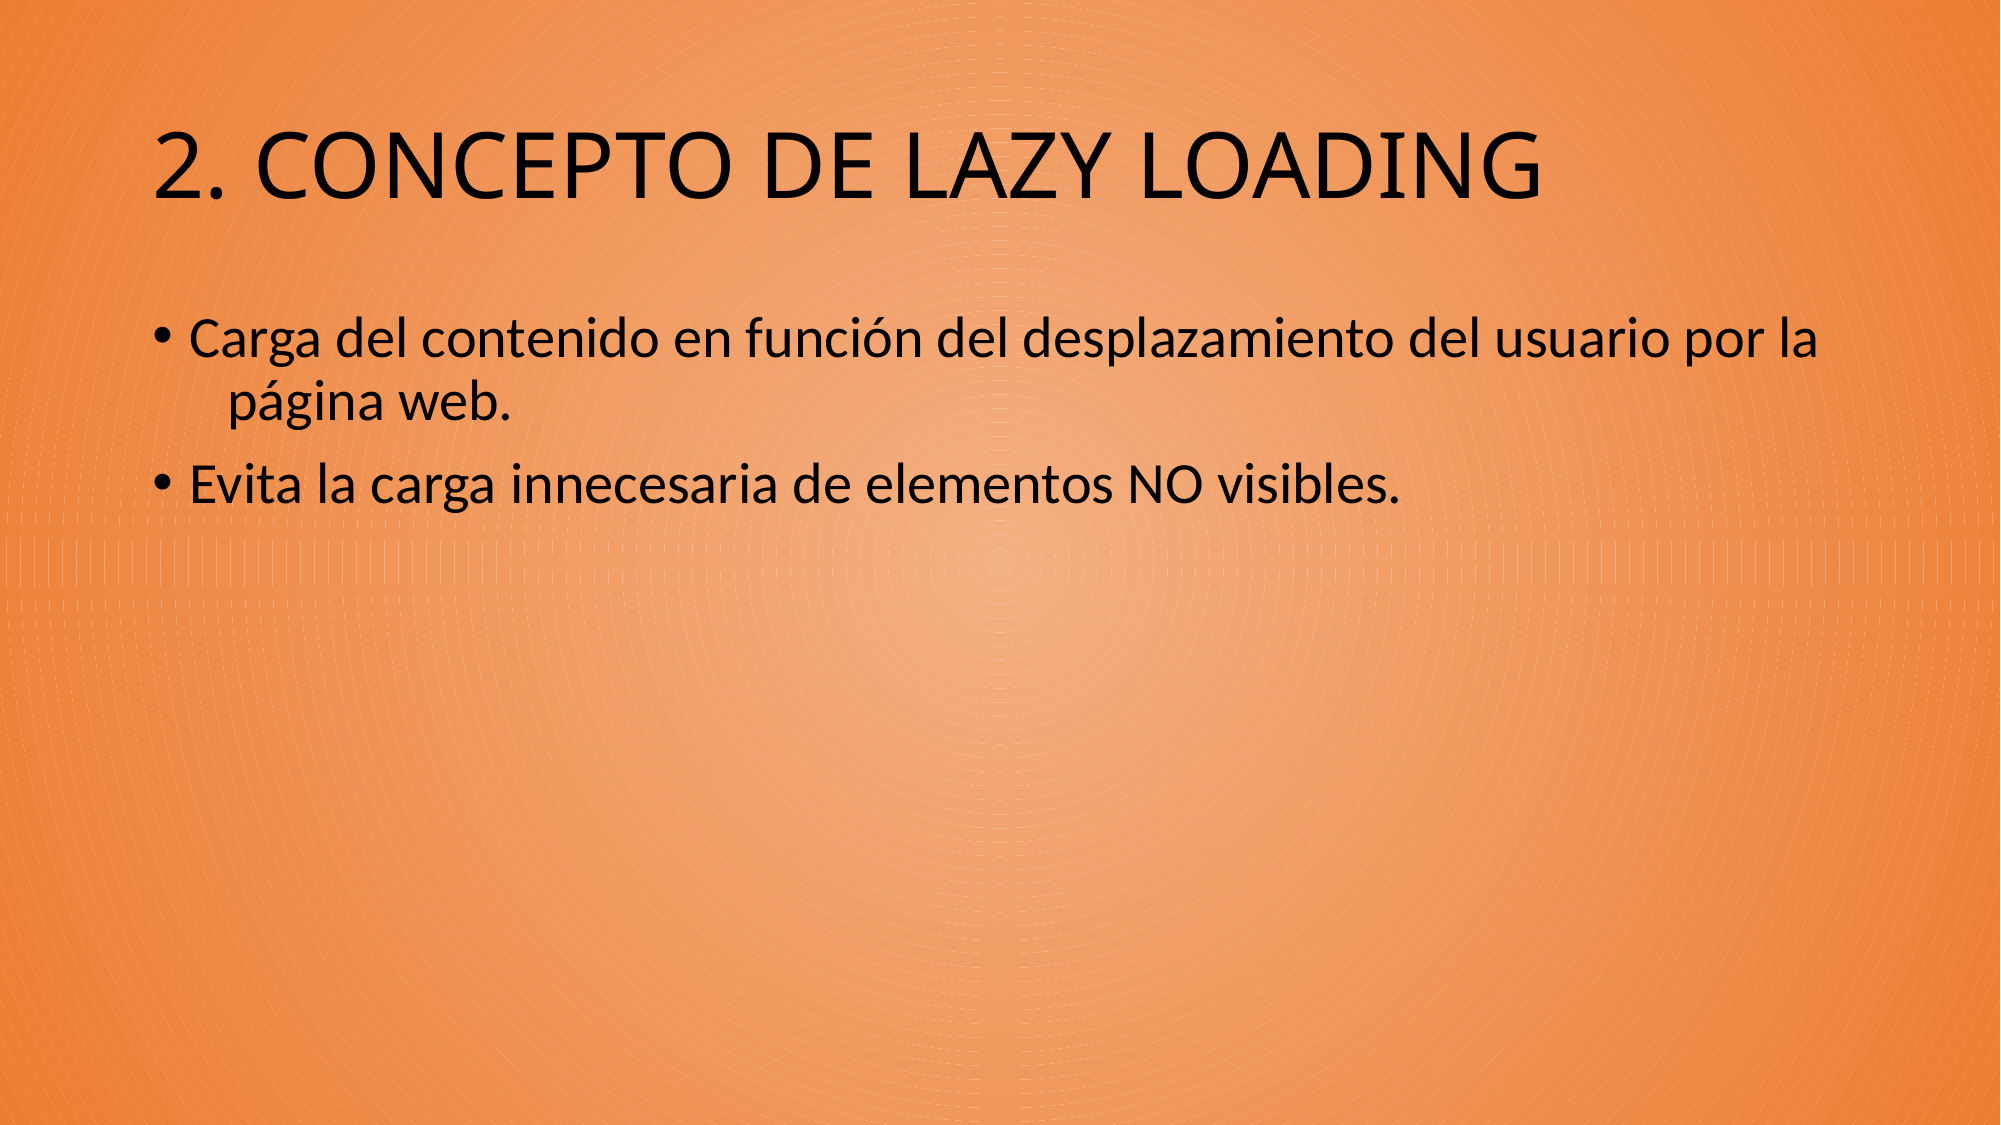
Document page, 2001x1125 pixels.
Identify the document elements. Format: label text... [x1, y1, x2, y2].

list Carga del contenido en función del desplazamiento del usuario por la página web. Evita la carga innecesaria de elementos NO visibles. [137, 299, 1863, 1014]
title 2. CONCEPTO DE LAZY LOADING [137, 59, 1863, 278]
